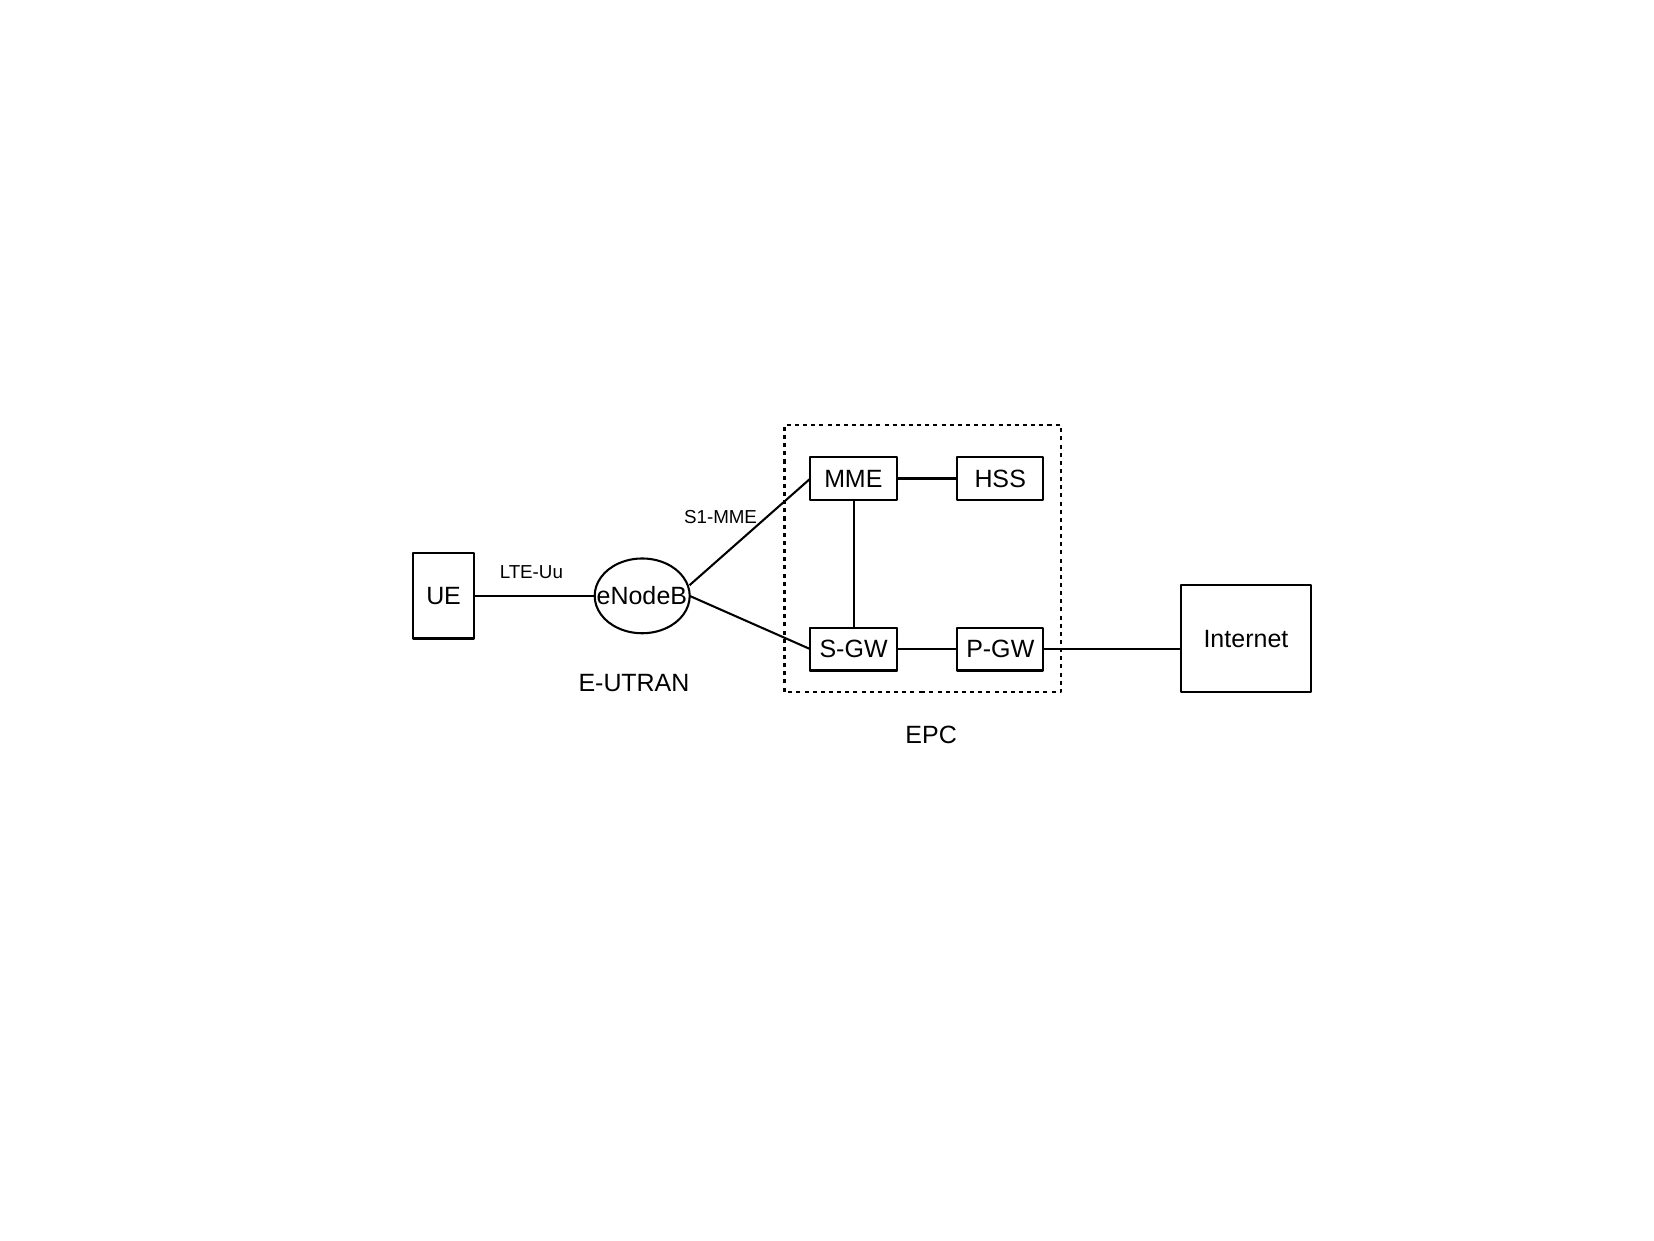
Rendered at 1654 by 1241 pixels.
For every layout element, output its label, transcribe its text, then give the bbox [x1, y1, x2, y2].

text_box HSS [957, 457, 1044, 500]
text_box eNodeB [594, 558, 690, 634]
text_box S-GW [810, 627, 897, 671]
text_box P-GW [957, 627, 1044, 671]
text_box [784, 425, 1061, 648]
text_box LTE-Uu [484, 550, 579, 594]
text_box S1-MME [673, 496, 768, 539]
text_box MME [810, 457, 897, 500]
text_box [784, 640, 1061, 692]
text_box UE [413, 553, 474, 639]
text_box EPC [844, 713, 1018, 756]
text_box E-UTRAN [547, 661, 721, 705]
text_box Internet [1181, 585, 1311, 692]
text_box [784, 482, 853, 647]
